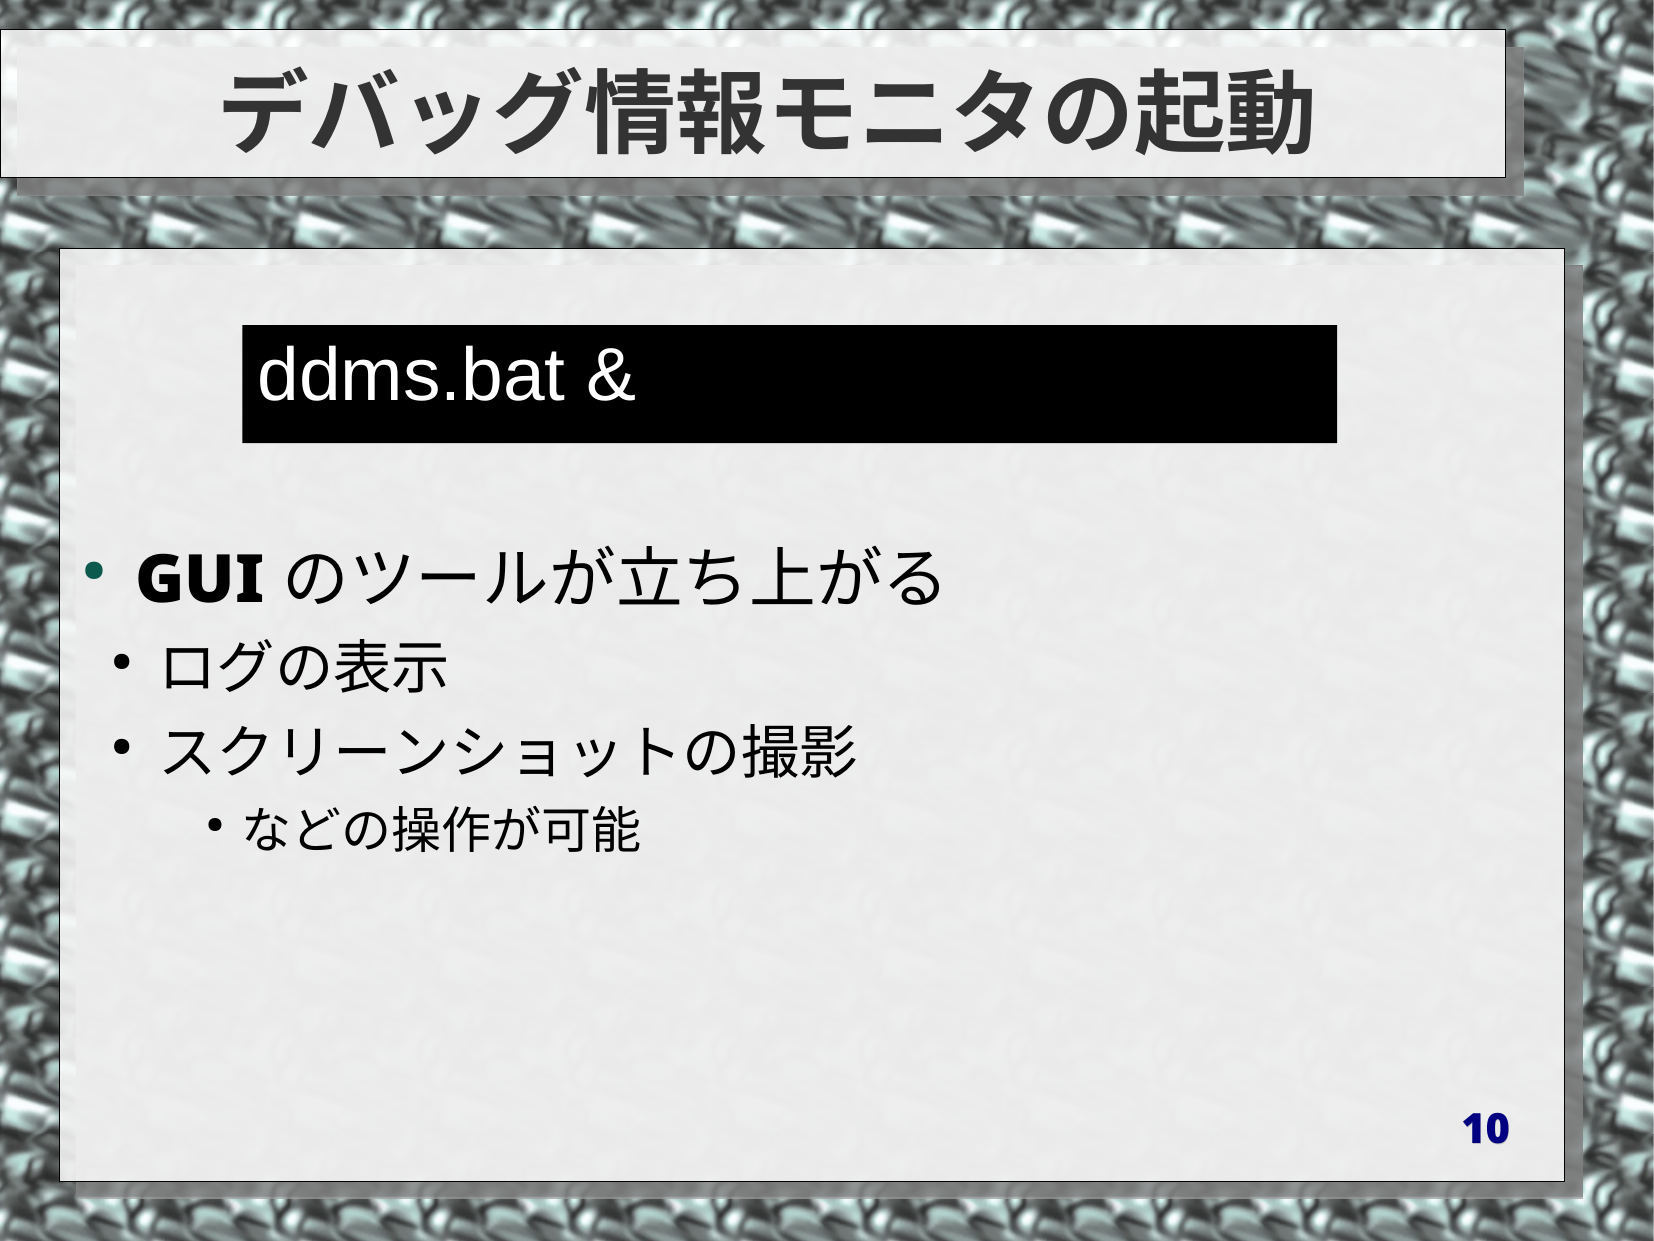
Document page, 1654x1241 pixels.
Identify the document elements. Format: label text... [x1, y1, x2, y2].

title デバッグ情報モニタの起動 [29, 37, 1506, 176]
list GUIのツールが立ち上がる ログの表示 スクリーンショットの撮影 などの操作が可能 [64, 252, 1565, 1137]
picture [0, 0, 1654, 1241]
text_box ddms.bat & [242, 325, 1338, 444]
